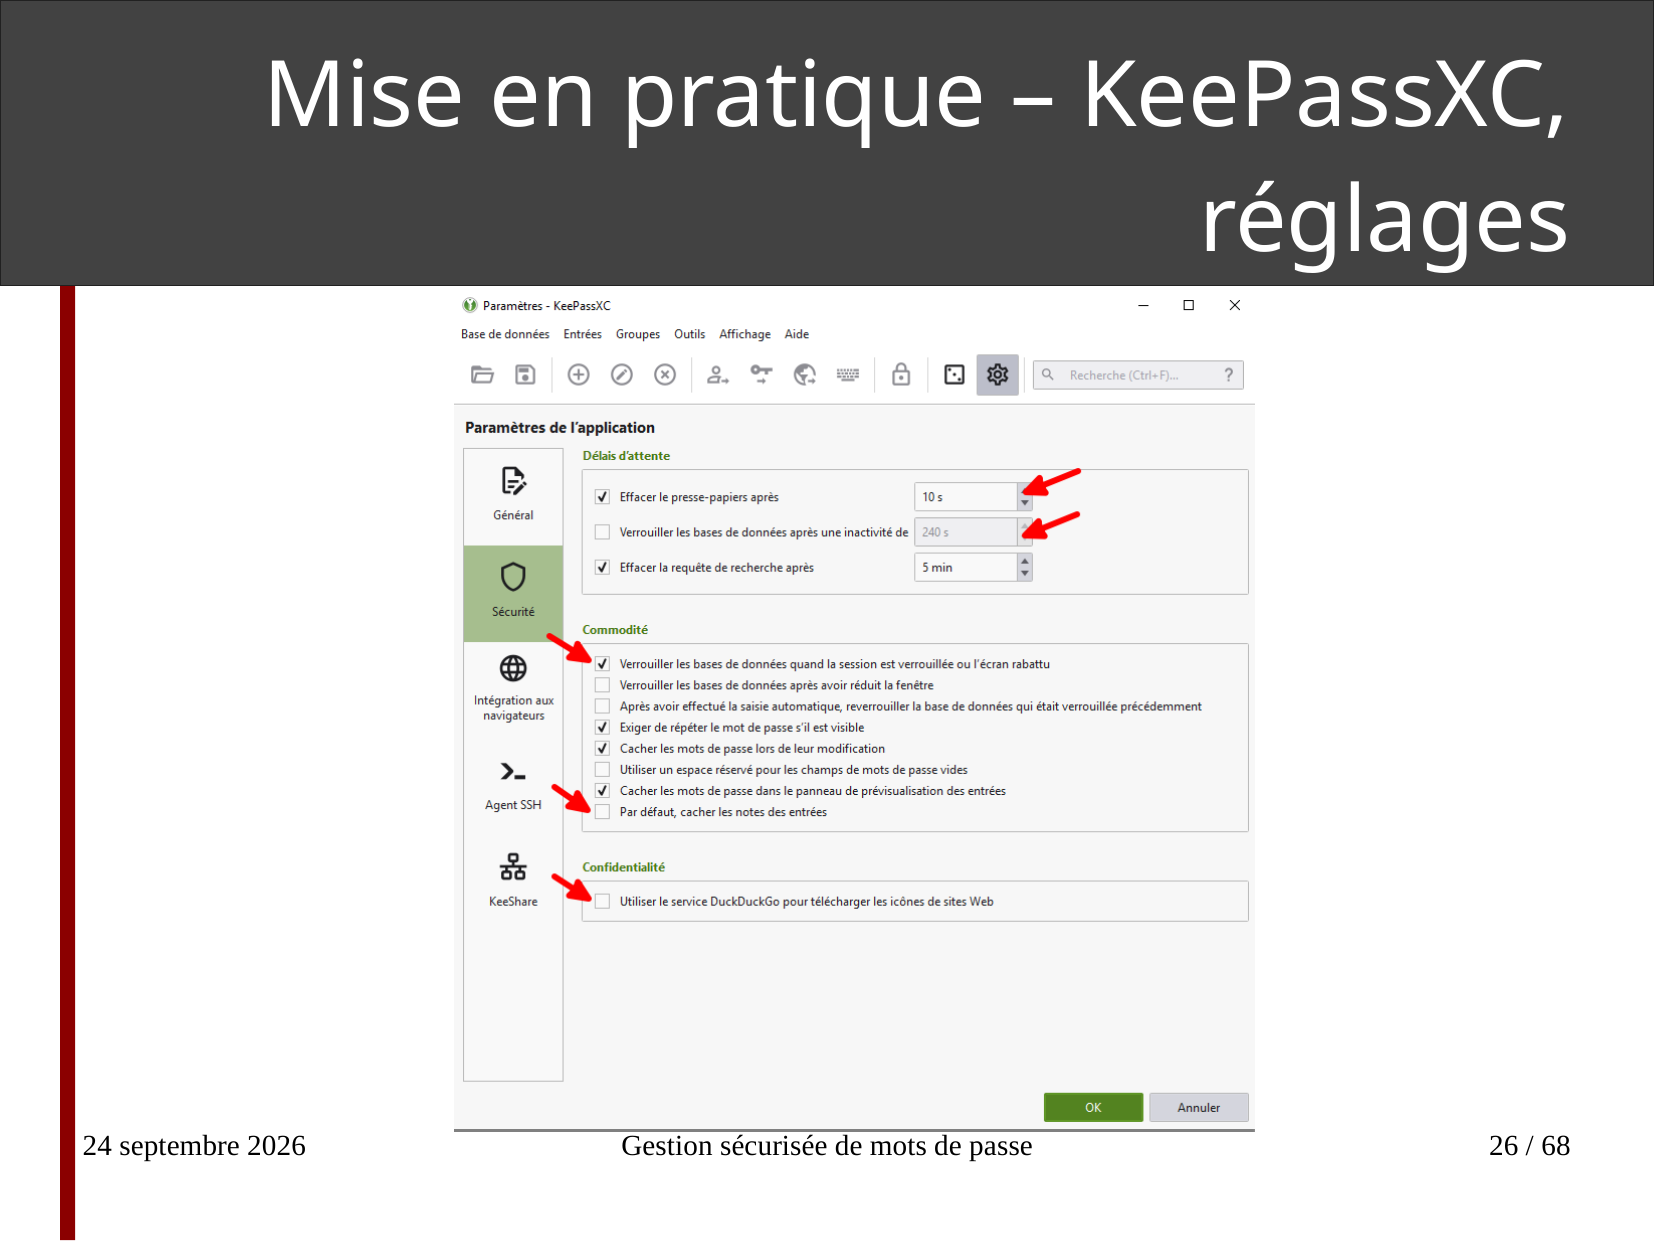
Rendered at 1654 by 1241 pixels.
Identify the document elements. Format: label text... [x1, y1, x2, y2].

picture [454, 292, 1255, 1129]
title Mise en pratique – KeePassXC, réglages [82, 27, 1571, 279]
